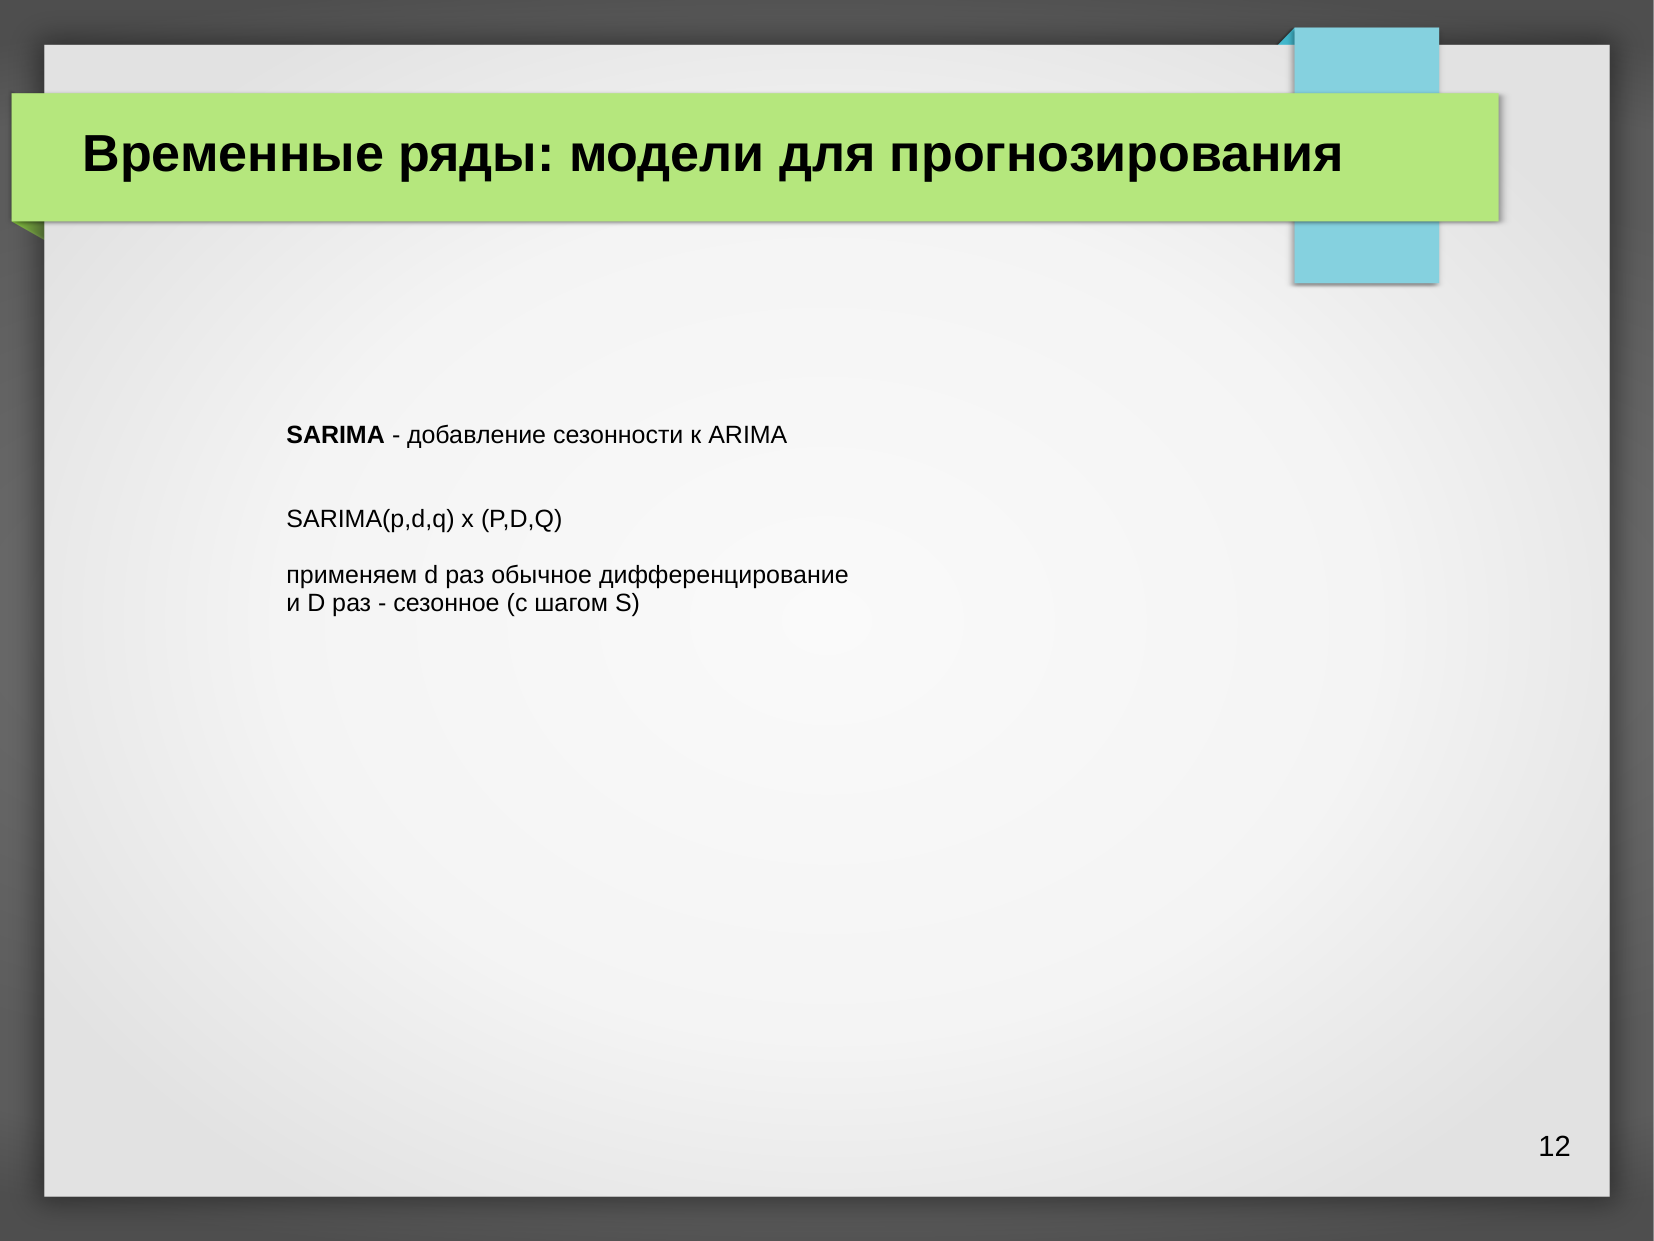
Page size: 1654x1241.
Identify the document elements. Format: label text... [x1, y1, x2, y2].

title Временные ряды: модели для прогнозирования [82, 94, 1406, 213]
picture [0, 0, 1654, 1241]
text_box SARIMA - добавление сезонности к ARIMA SARIMA(p,d,q) x (P,D,Q) применяем d раз обычное дифференцирование и D раз - сезонное (с шагом S) [271, 413, 1304, 653]
